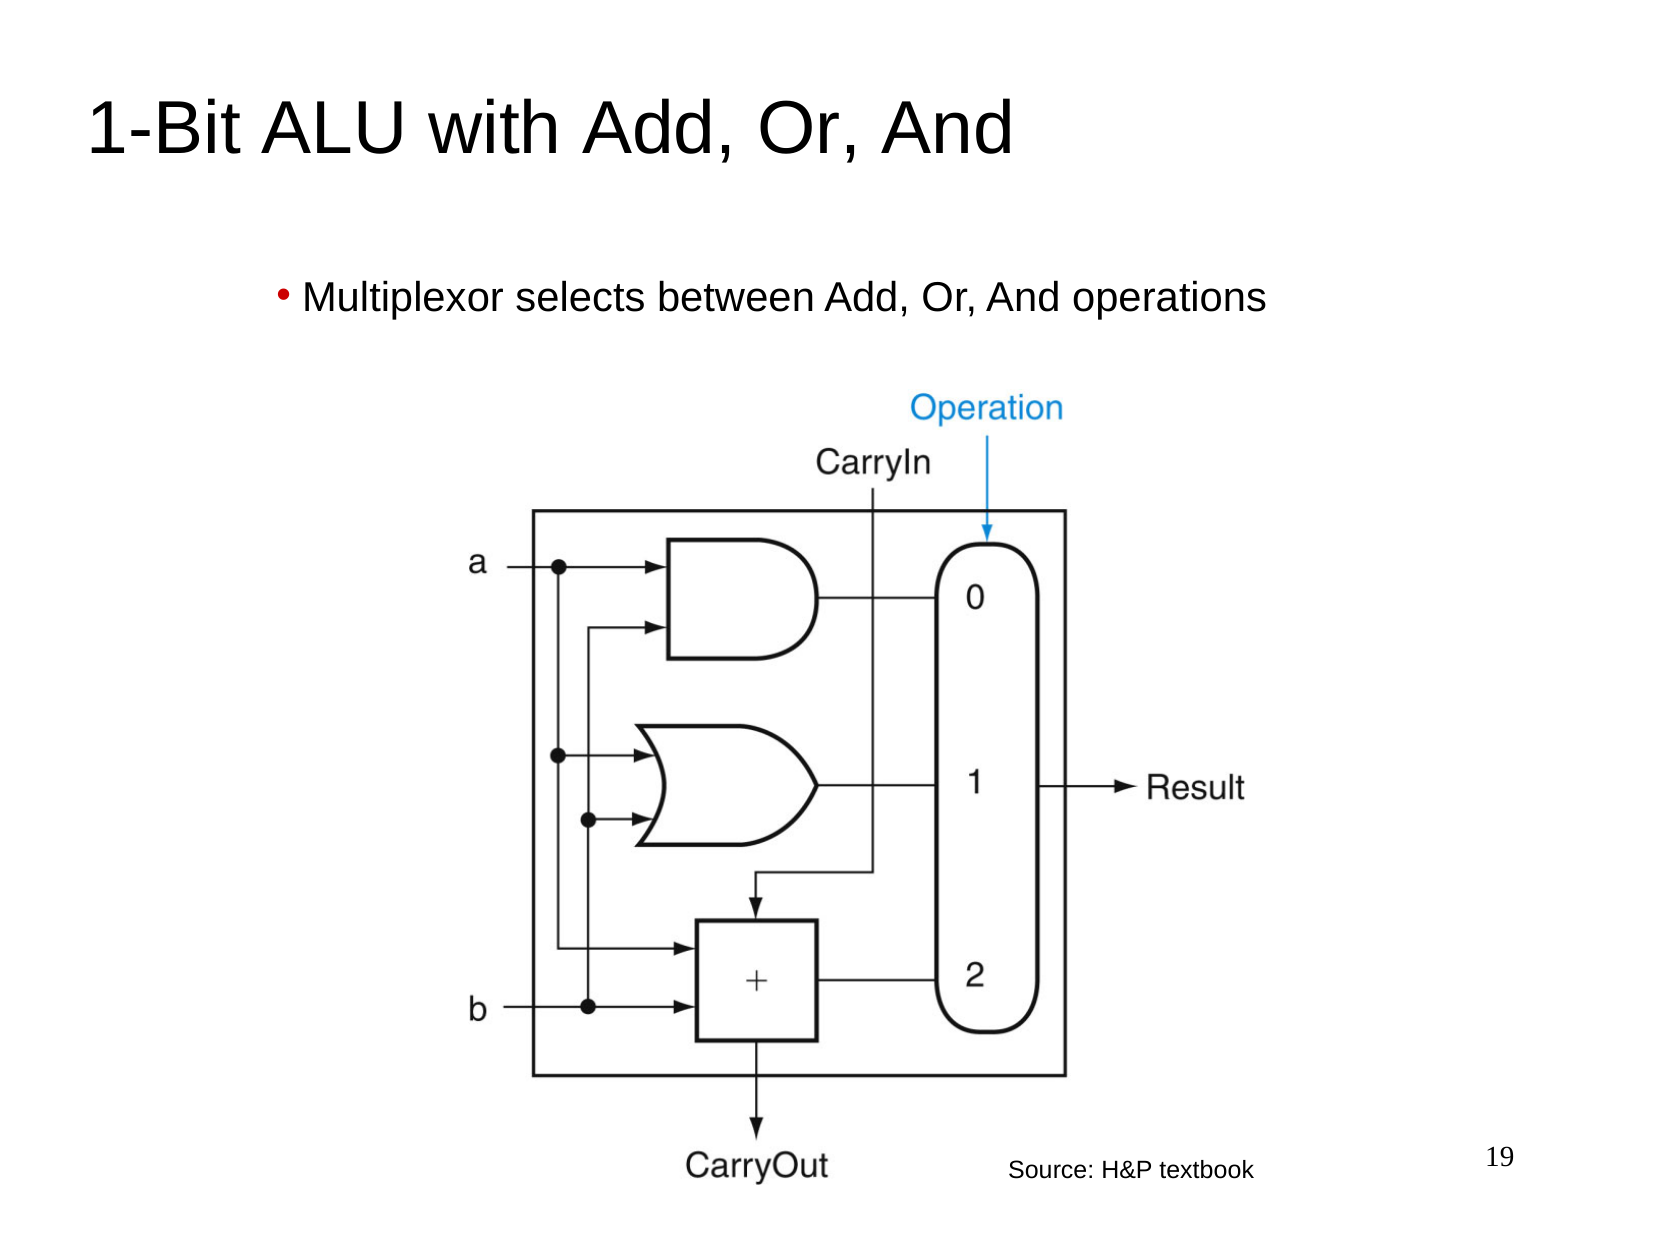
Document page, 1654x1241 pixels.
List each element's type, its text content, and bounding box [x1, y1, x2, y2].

text_box Source: H&P textbook [993, 1146, 1270, 1192]
picture [468, 389, 1245, 1185]
text_box Multiplexor selects between Add, Or, And operations [261, 261, 1283, 328]
text_box 1-Bit ALU with Add, Or, And [71, 71, 1031, 177]
text_box <number> [1185, 1129, 1530, 1213]
